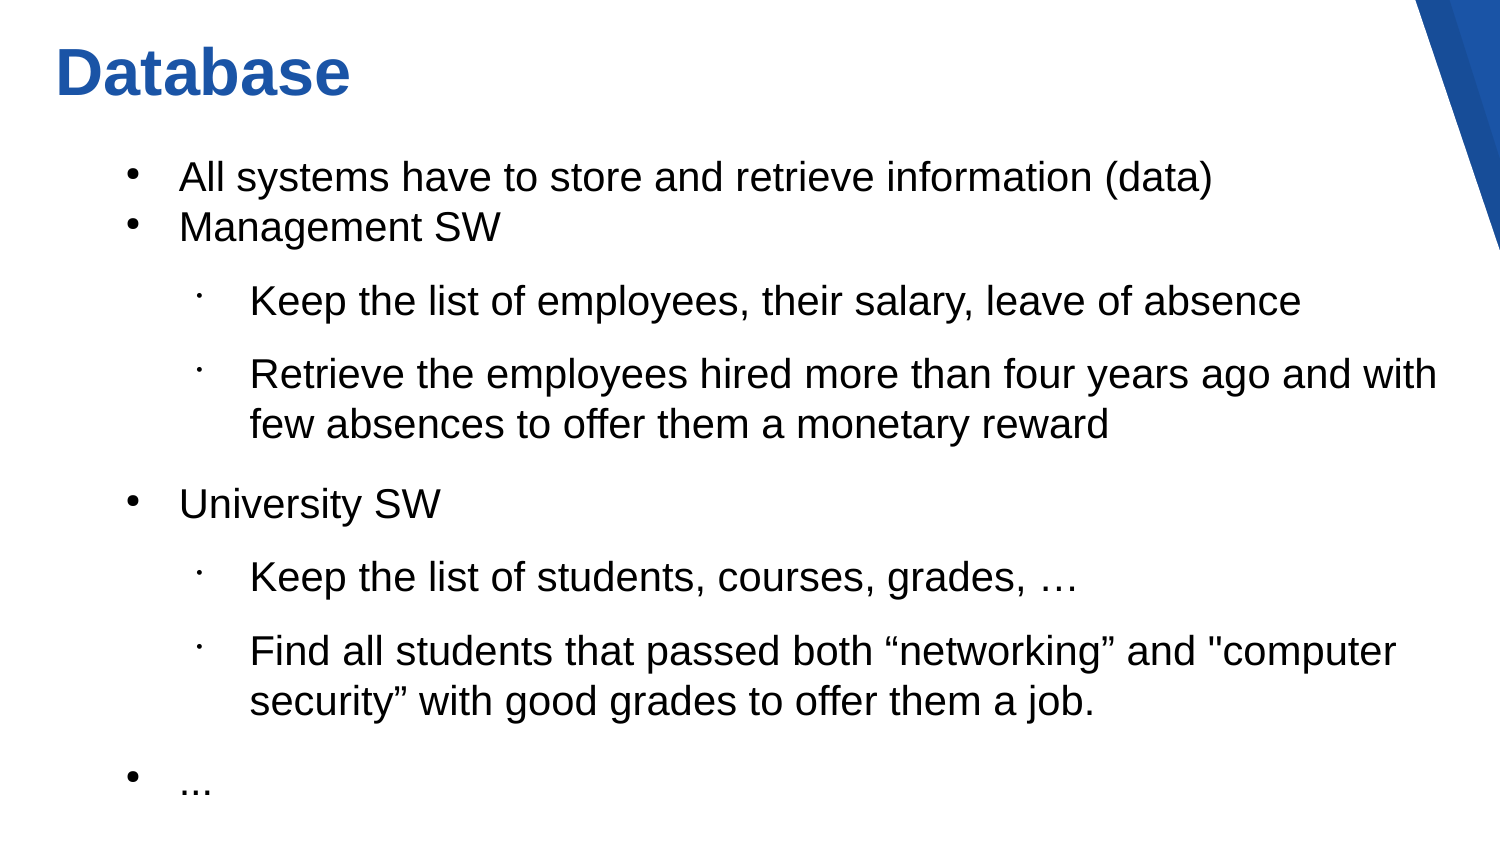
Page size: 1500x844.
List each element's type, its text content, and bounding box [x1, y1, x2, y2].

title Database [40, 56, 1231, 124]
list All systems have to store and retrieve information (data) Management SW Keep the list of employees, their salary, leave of absence Retrieve the employees hired more than four years ago and with few absences to offer them a monetary reward University SW Keep the list of students, courses, grades, … Find all students that passed both “networking” and "computer security” with good grades to offer them a job. ... [92, 134, 1459, 830]
